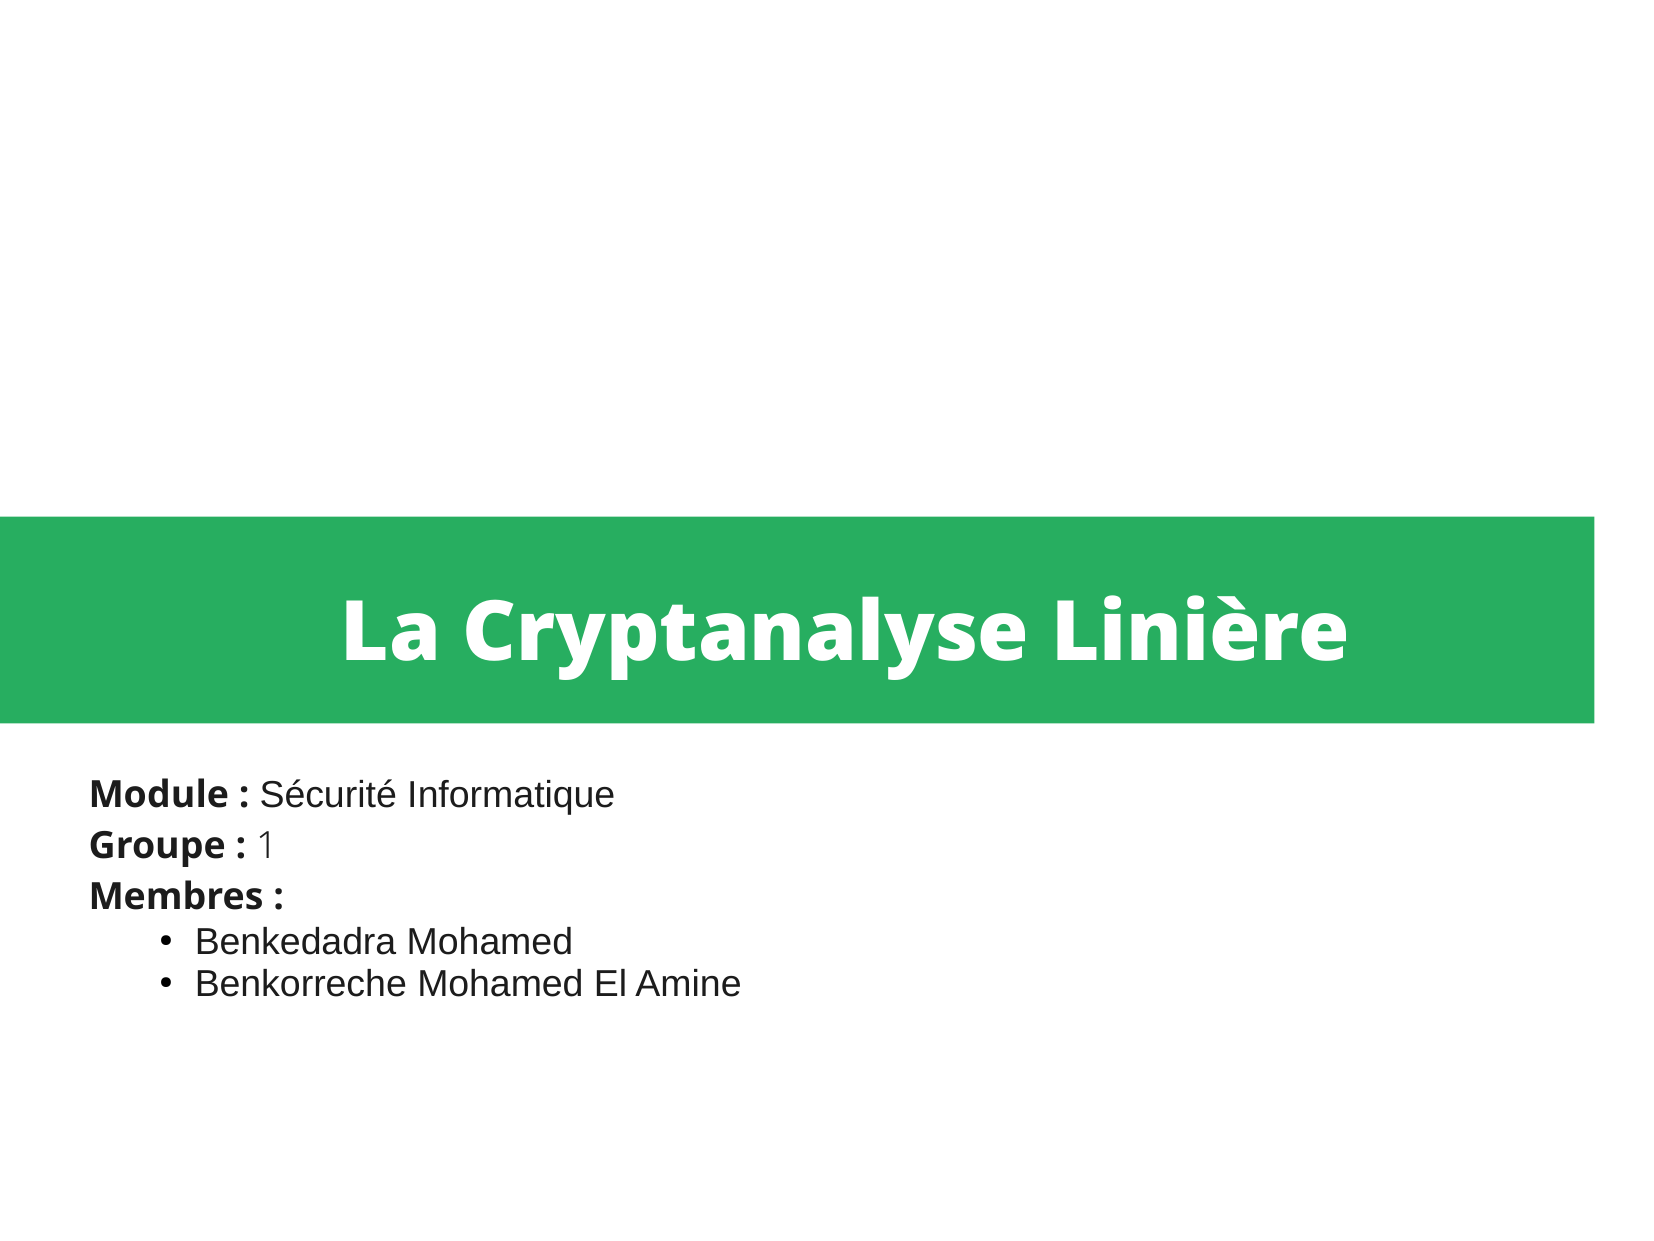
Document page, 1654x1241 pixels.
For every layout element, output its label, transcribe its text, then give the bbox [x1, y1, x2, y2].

title La Cryptanalyse Linière [340, 571, 1478, 654]
subtitle Module : Sécurité Informatique Groupe : 1 Membres : Benkedadra Mohamed Benkorreche Mohamed El Amine [88, 767, 1595, 1182]
